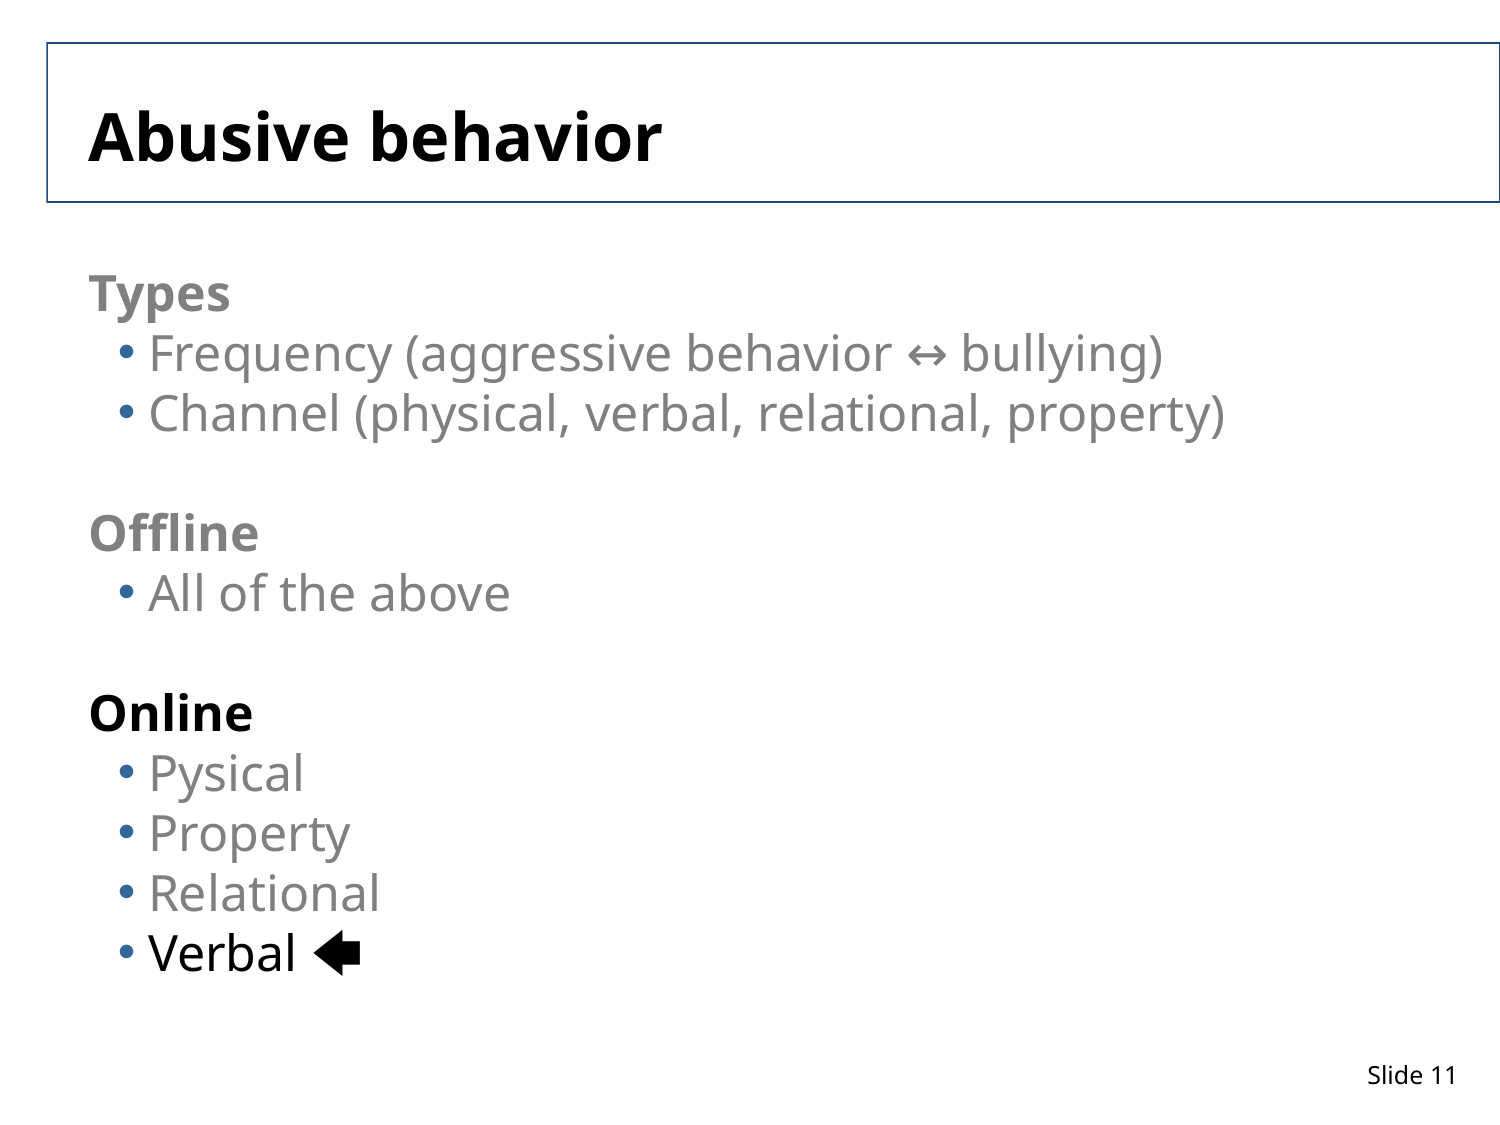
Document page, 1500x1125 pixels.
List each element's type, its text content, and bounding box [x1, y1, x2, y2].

text_box Types Frequency (aggressive behavior ↔ bullying) Channel (physical, verbal, relational, property) Offline All of the above Online Pysical Property Relational Verbal 🡄 [88, 260, 1435, 1029]
text_box Abusive behavior [88, 42, 1469, 176]
